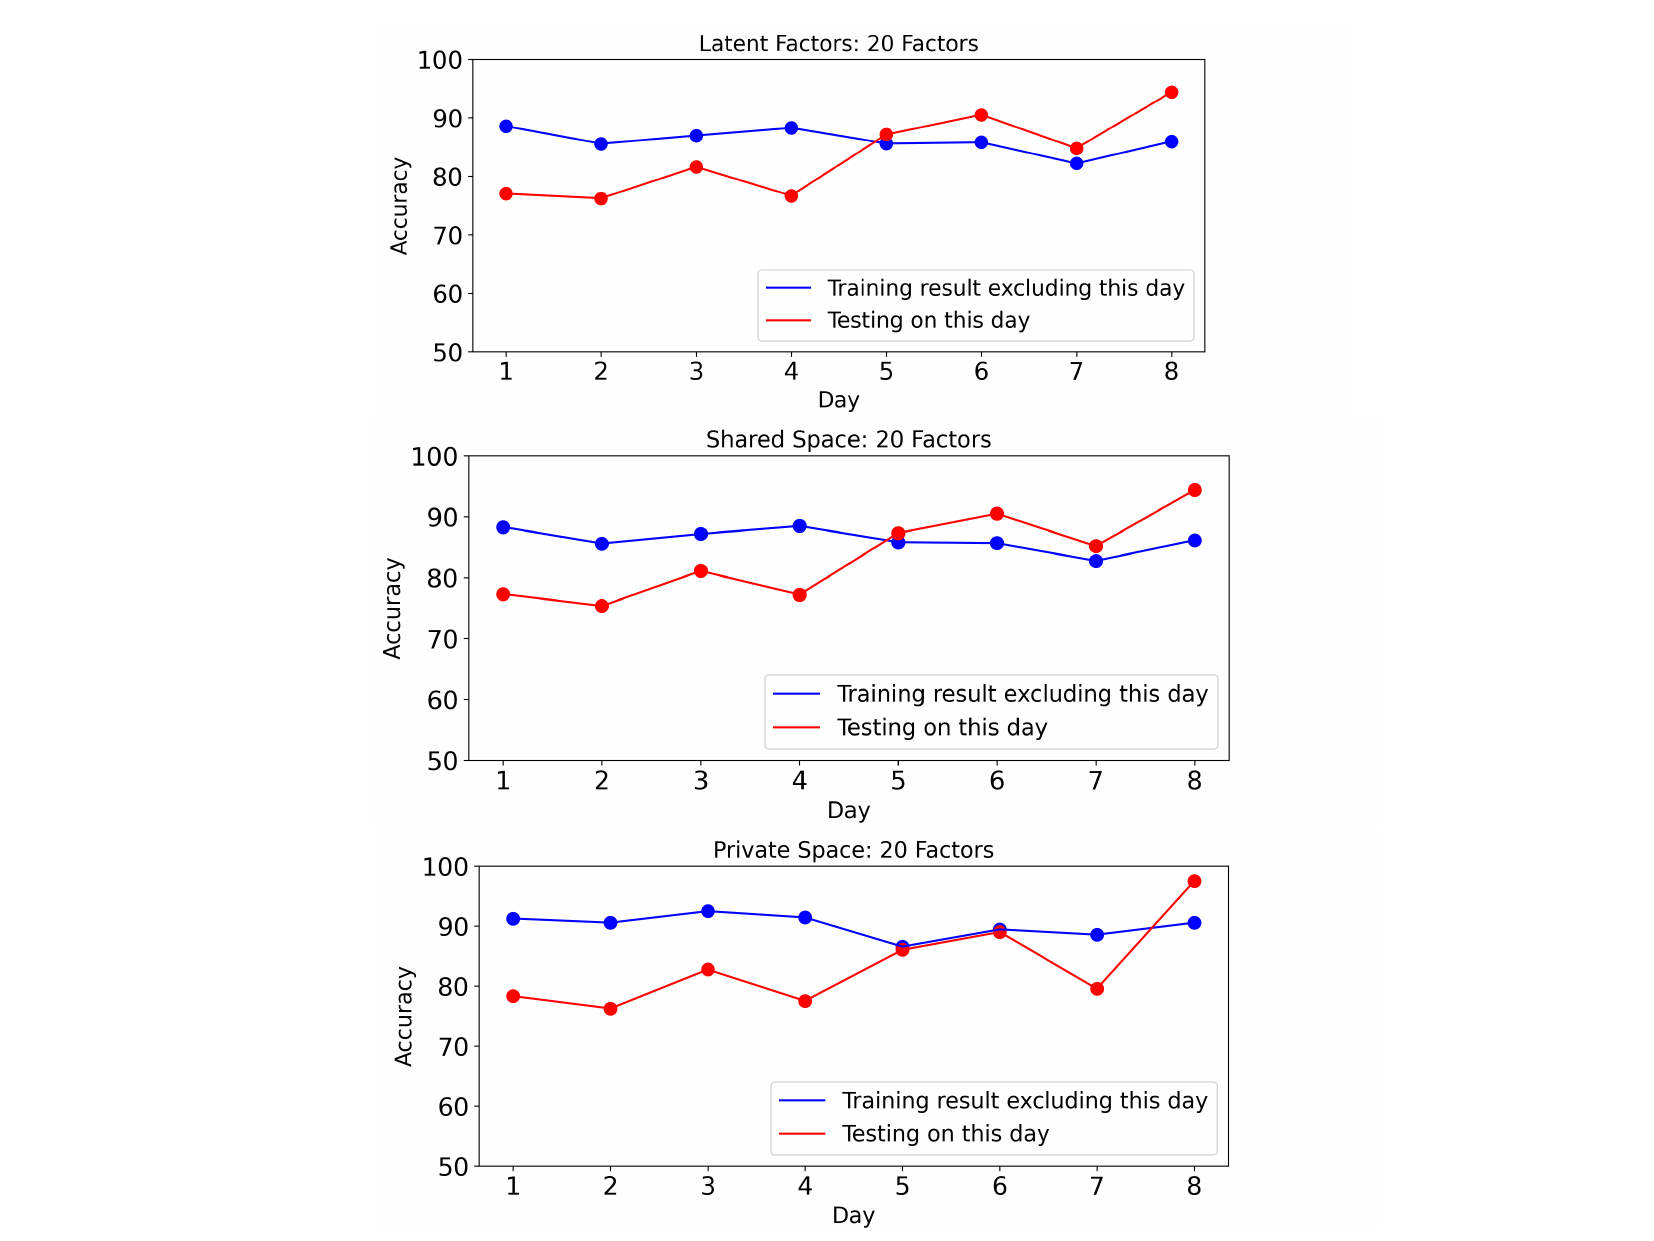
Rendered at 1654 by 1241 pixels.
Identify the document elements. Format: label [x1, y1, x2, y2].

picture [375, 24, 1351, 415]
picture [367, 419, 1381, 826]
picture [379, 830, 1378, 1231]
